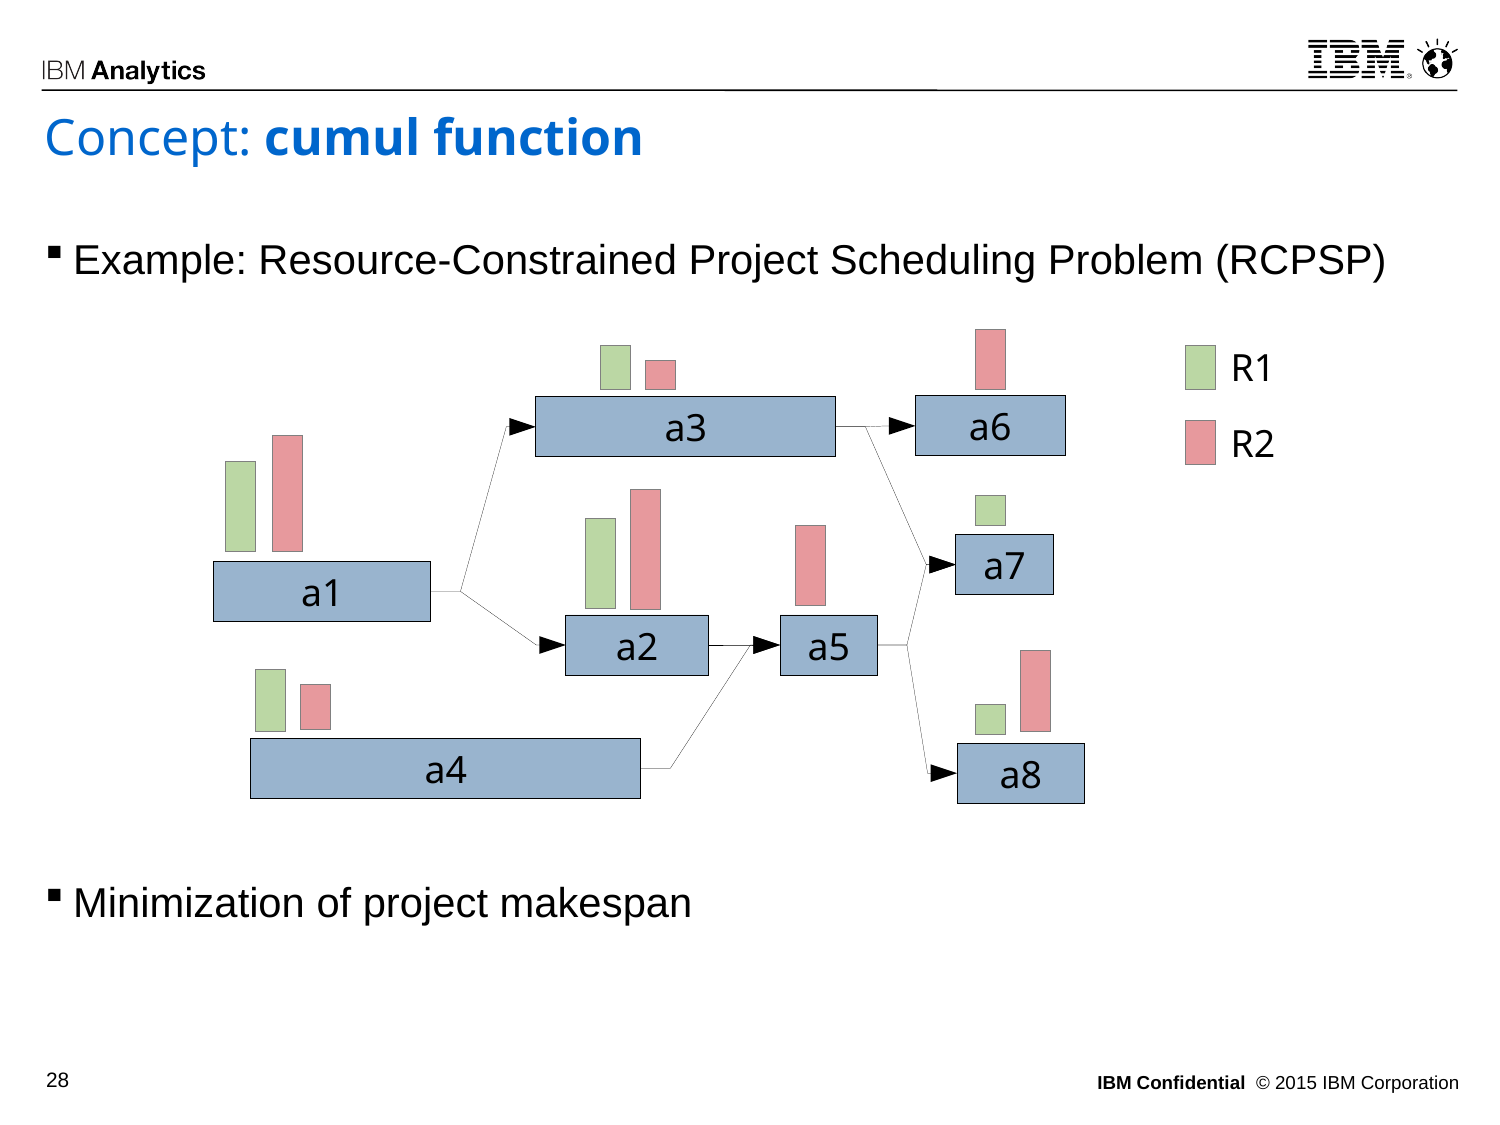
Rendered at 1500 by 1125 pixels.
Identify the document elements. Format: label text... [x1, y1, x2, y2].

text_box a8 [957, 743, 1085, 804]
text_box [645, 360, 676, 390]
list Example: Resource-Constrained Project Scheduling Problem (RCPSP) Minimization of project makespan [29, 224, 1426, 1079]
text_box [1185, 345, 1215, 390]
text_box a6 [915, 395, 1066, 456]
picture [1294, 24, 1469, 91]
title Concept: cumul function [29, 97, 1500, 203]
text_box [300, 684, 331, 730]
text_box [600, 345, 631, 390]
text_box a4 [250, 738, 641, 799]
text_box a7 [955, 534, 1054, 595]
text_box [1185, 420, 1215, 465]
text_box a5 [780, 615, 878, 676]
text_box [630, 489, 661, 610]
picture [24, 42, 224, 99]
text_box [585, 518, 616, 609]
text_box [795, 525, 826, 606]
text_box a3 [535, 396, 836, 457]
text_box [975, 495, 1006, 526]
text_box [975, 329, 1006, 390]
text_box R2 [1215, 412, 1294, 473]
text_box a2 [565, 615, 709, 676]
text_box a1 [213, 561, 431, 622]
text_box R1 [1215, 336, 1294, 396]
text_box [255, 669, 286, 732]
text_box [225, 461, 256, 552]
text_box [975, 704, 1006, 735]
text_box [272, 435, 303, 552]
text_box [1020, 650, 1051, 732]
